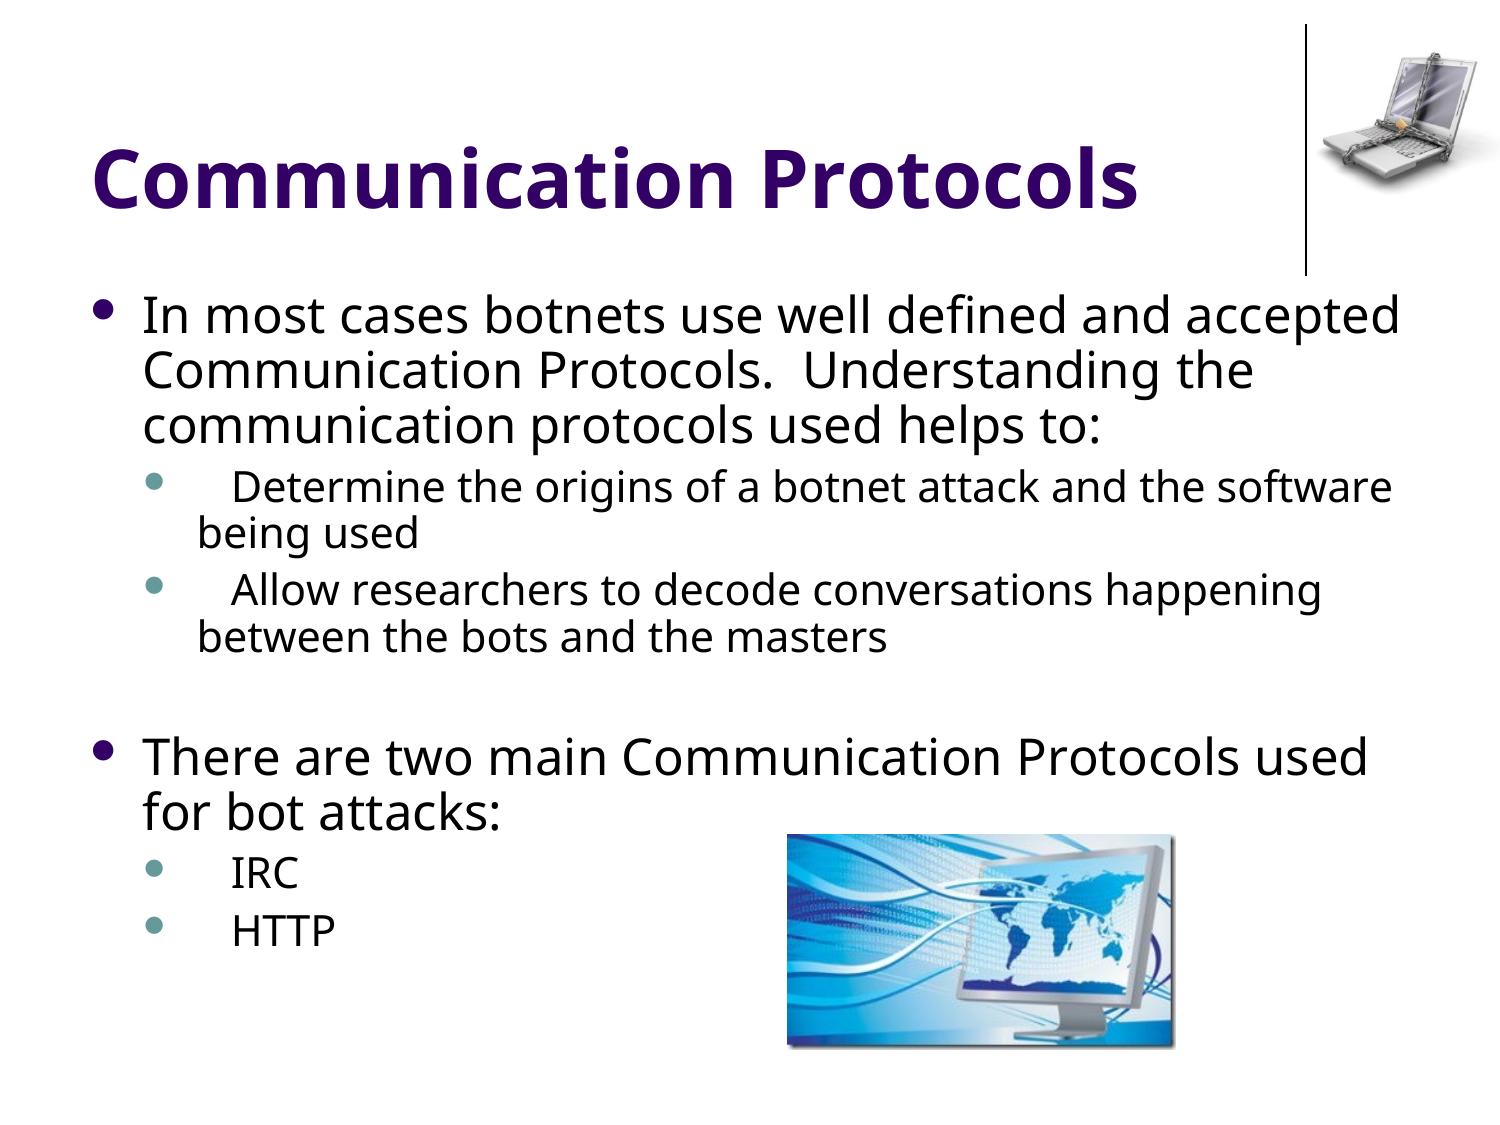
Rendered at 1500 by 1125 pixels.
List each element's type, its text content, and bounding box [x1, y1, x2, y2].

list In most cases botnets use well defined and accepted Communication Protocols. Understanding the communication protocols used helps to: Determine the origins of a botnet attack and the software being used Allow researchers to decode conversations happening between the bots and the masters There are two main Communication Protocols used for bot attacks: IRC HTTP [75, 282, 1426, 1006]
picture [787, 834, 1176, 1051]
title Communication Protocols [74, 20, 1313, 233]
picture [1313, 41, 1500, 200]
picture [787, 933, 810, 941]
